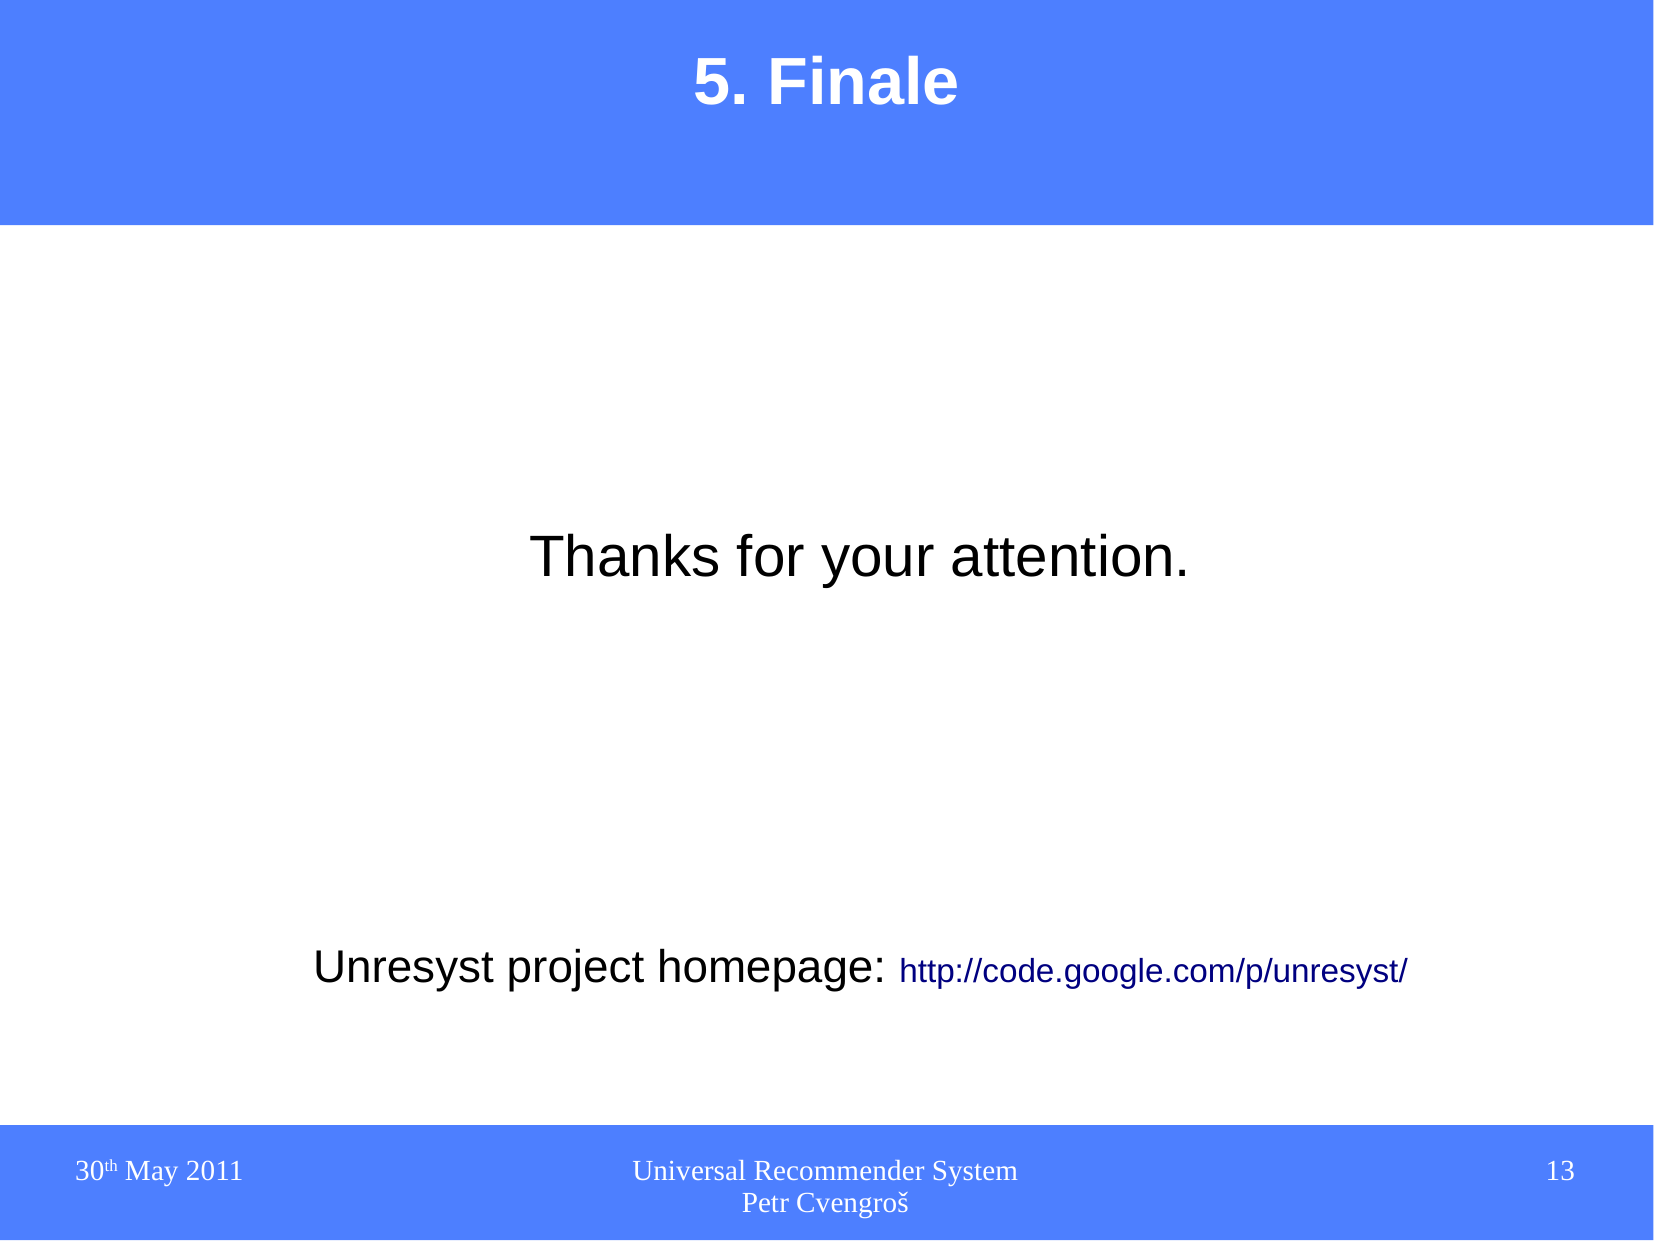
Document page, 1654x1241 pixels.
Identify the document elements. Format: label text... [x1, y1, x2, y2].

title 5. Finale [82, 32, 1571, 205]
list Thanks for your attention. Unresyst project homepage: http://code.google.com/p/unresyst/ [81, 253, 1570, 1131]
